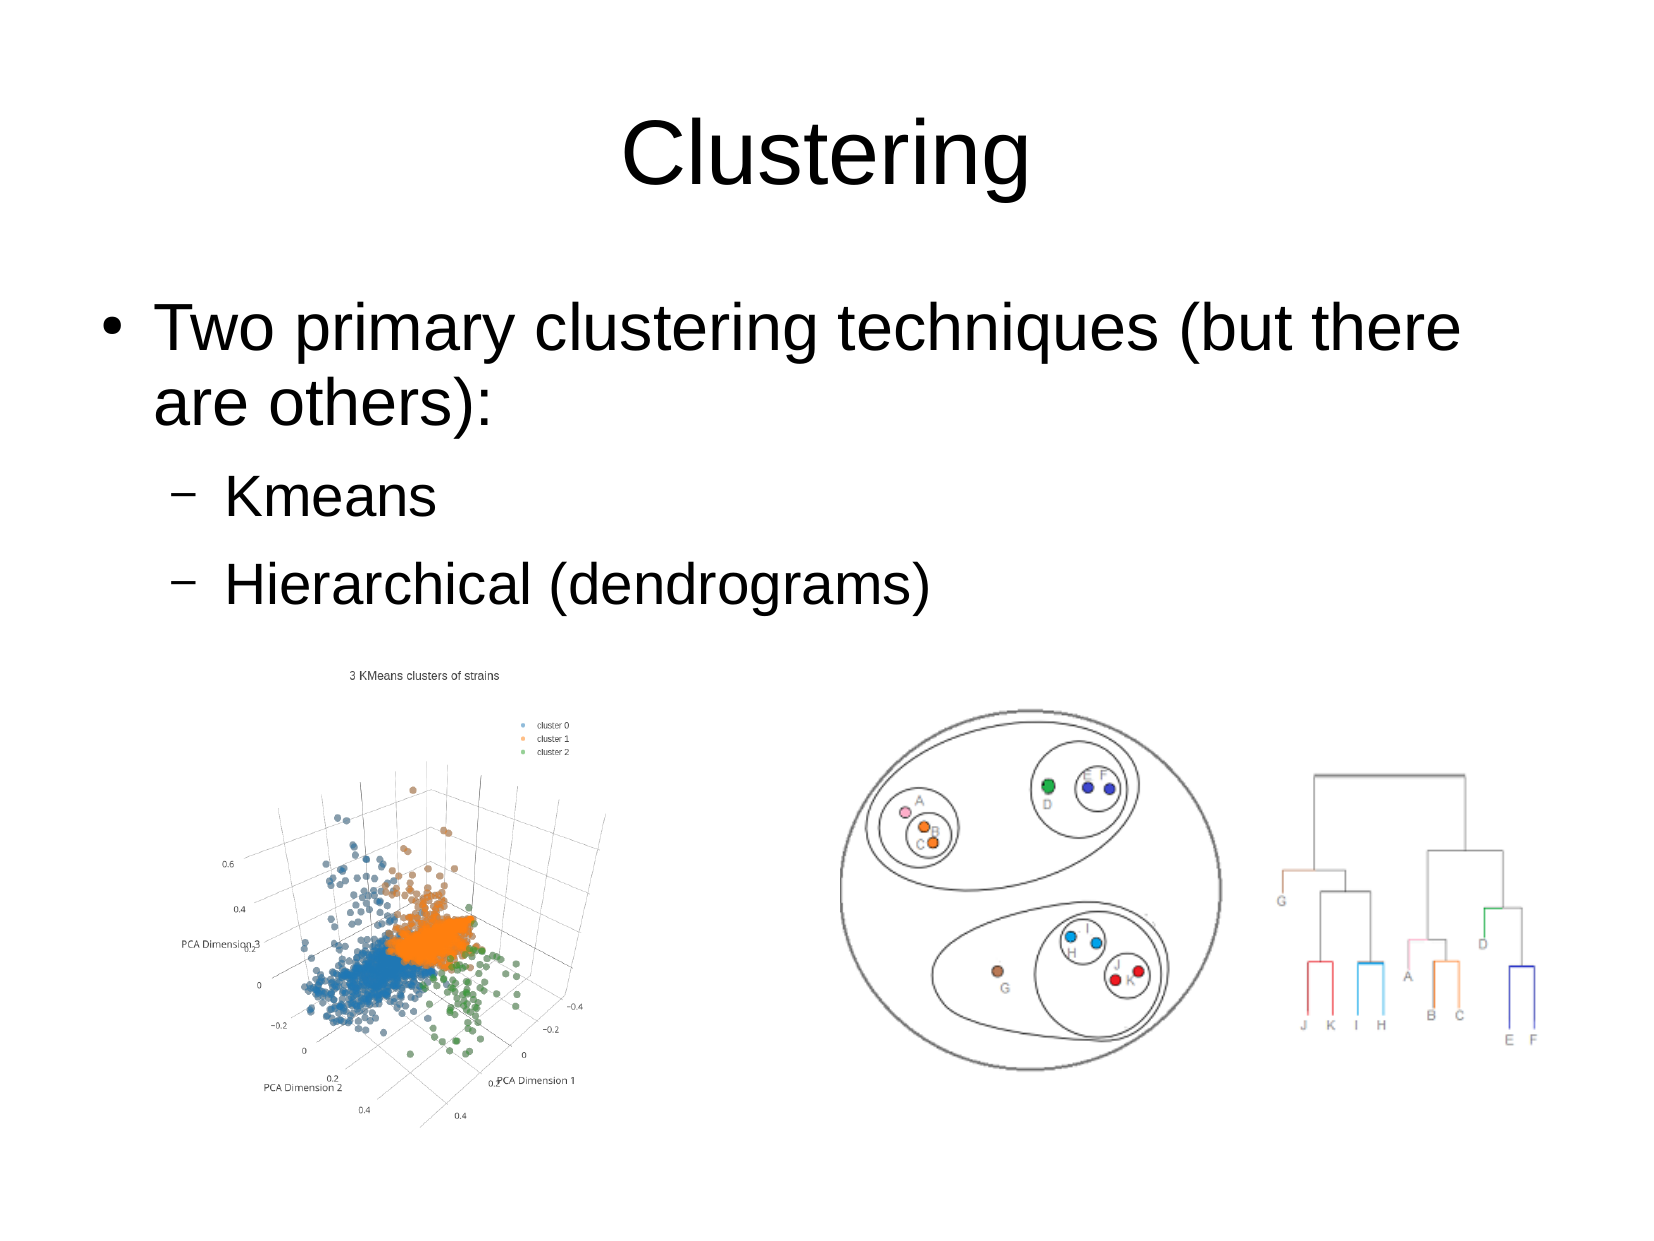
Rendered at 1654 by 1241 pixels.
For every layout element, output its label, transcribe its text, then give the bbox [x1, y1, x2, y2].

title Clustering [82, 49, 1571, 257]
list Two primary clustering techniques (but there are others): Kmeans Hierarchical (dendrograms) [82, 290, 1571, 1010]
picture [45, 644, 803, 1183]
picture [840, 703, 1559, 1081]
